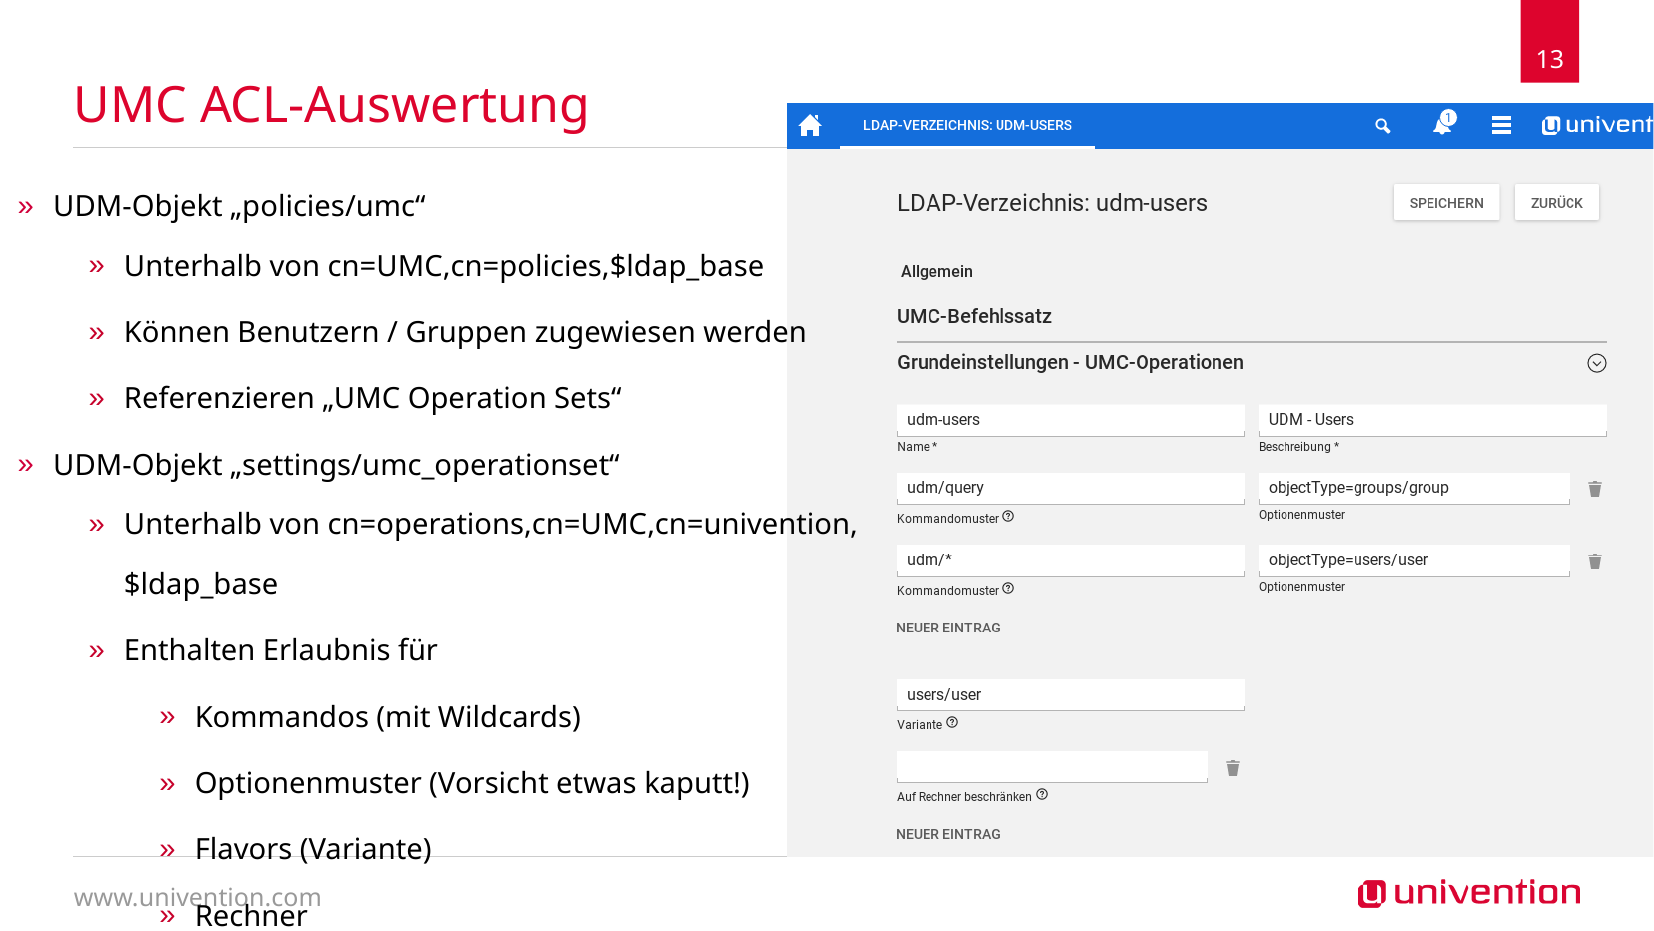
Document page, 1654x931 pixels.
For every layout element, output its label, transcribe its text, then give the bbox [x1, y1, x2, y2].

list UDM-Objekt „policies/umc“ Unterhalb von cn=UMC,cn=policies,$ldap_base Können Benutzern / Gruppen zugewiesen werden Referenzieren „UMC Operation Sets“ UDM-Objekt „settings/umc_operationset“ Unterhalb von cn=operations,cn=UMC,cn=univention,$ldap_base Enthalten Erlaubnis für Kommandos (mit Wildcards) Optionenmuster (Vorsicht etwas kaputt!) Flavors (Variante) Rechner [0, 165, 886, 857]
title UMC ACL-Auswertung [73, 59, 1580, 148]
picture [1358, 879, 1580, 908]
picture [787, 103, 1654, 857]
